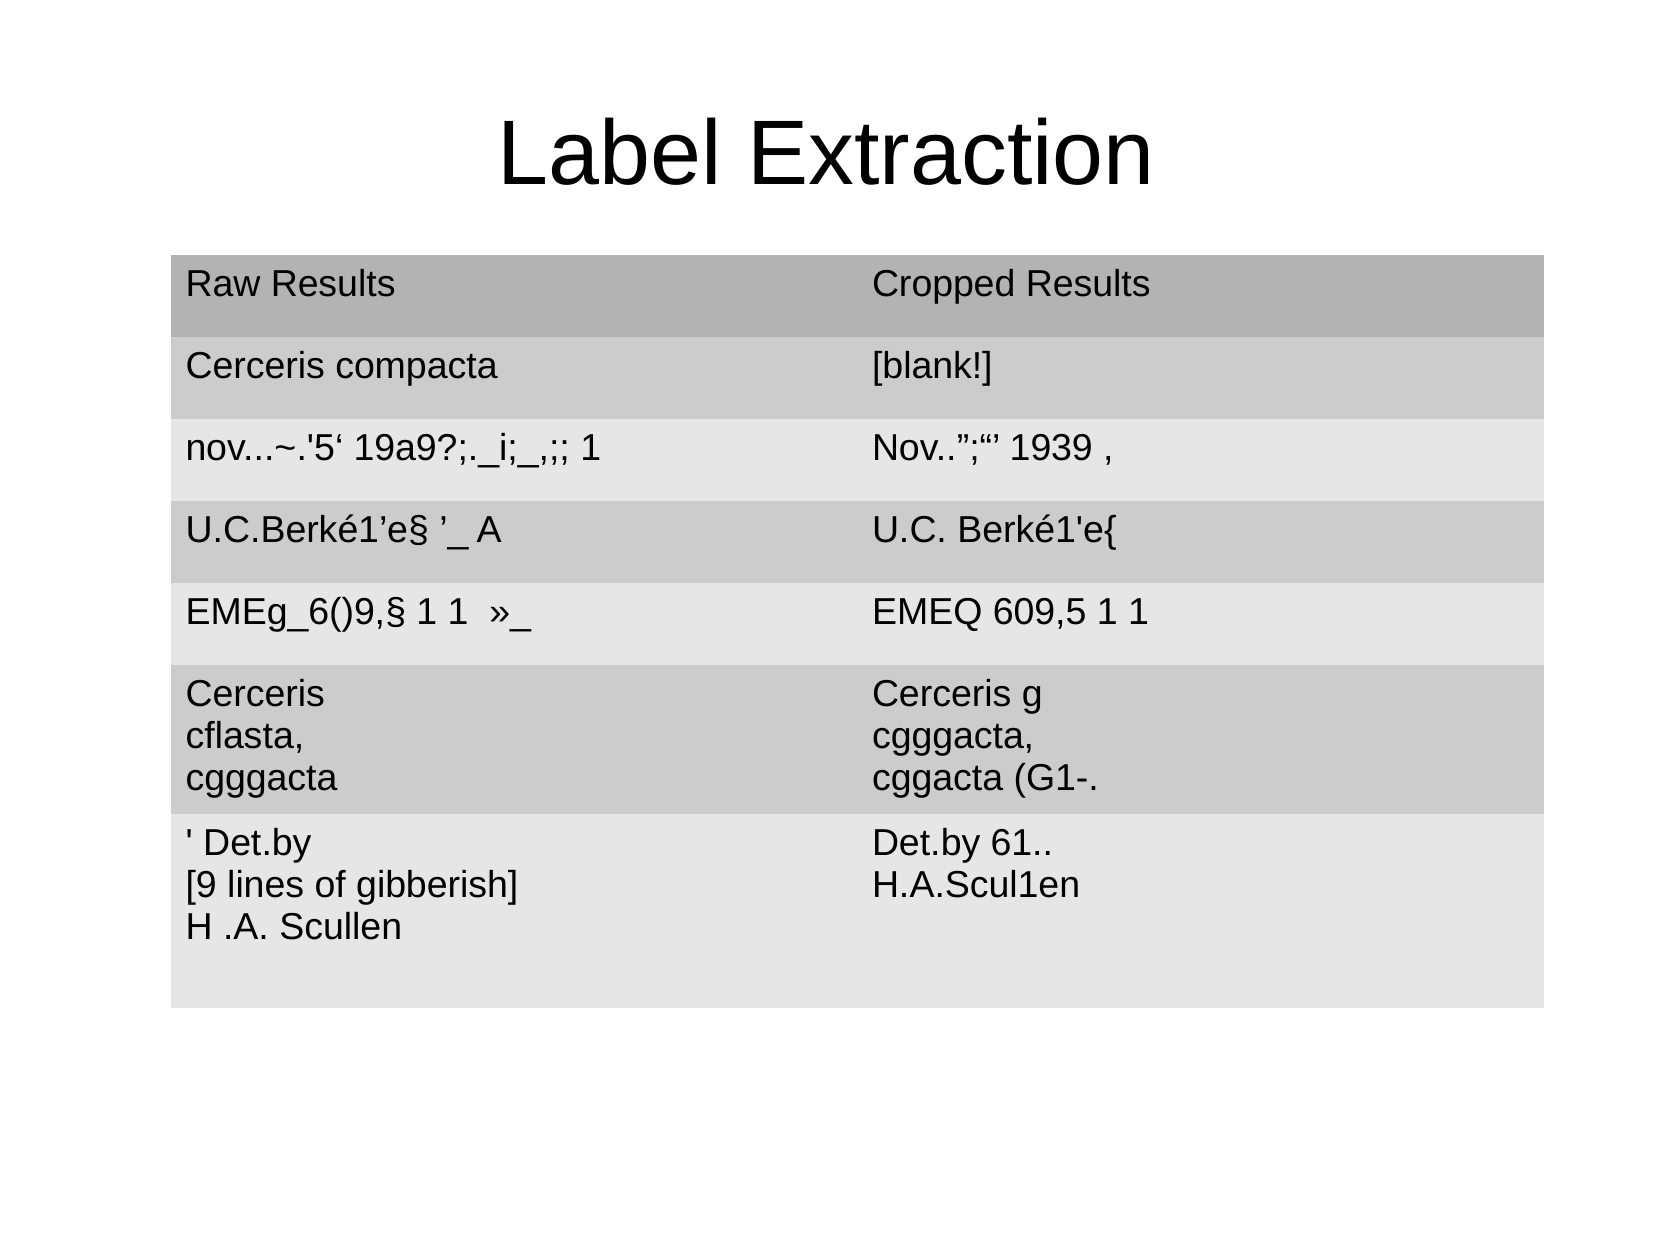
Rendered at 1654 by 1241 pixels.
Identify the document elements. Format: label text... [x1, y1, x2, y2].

table_cell EMEQ 609,5 1 1 [857, 583, 1544, 665]
table_cell U.C. Berké1'e{ [857, 501, 1544, 583]
title Label Extraction [82, 49, 1571, 257]
table_cell ' Det.by [9 lines of gibberish] H .A. Scullen [171, 814, 857, 1008]
table_cell U.C.Berké1’e§ ’_ A [171, 501, 857, 583]
table_cell Cerceris cﬂasta, cgggacta [171, 665, 857, 814]
table_cell Cerceris g cgggacta, cggacta (G1-. [857, 665, 1544, 814]
table_cell [blank!] [857, 337, 1544, 419]
table_cell EMEg_6()9,§ 1 1 »_ [171, 583, 857, 665]
table_cell Cerceris compacta [171, 337, 857, 419]
table_cell nov...~.'5‘ 19a9?;._i;_,;; 1 [171, 419, 857, 501]
table_header Cropped Results [857, 255, 1544, 337]
table_cell Nov..”;“’ 1939 , [857, 419, 1544, 501]
table_cell Det.by 61.. H.A.Scul1en [857, 814, 1544, 1008]
table_header Raw Results [171, 255, 857, 337]
